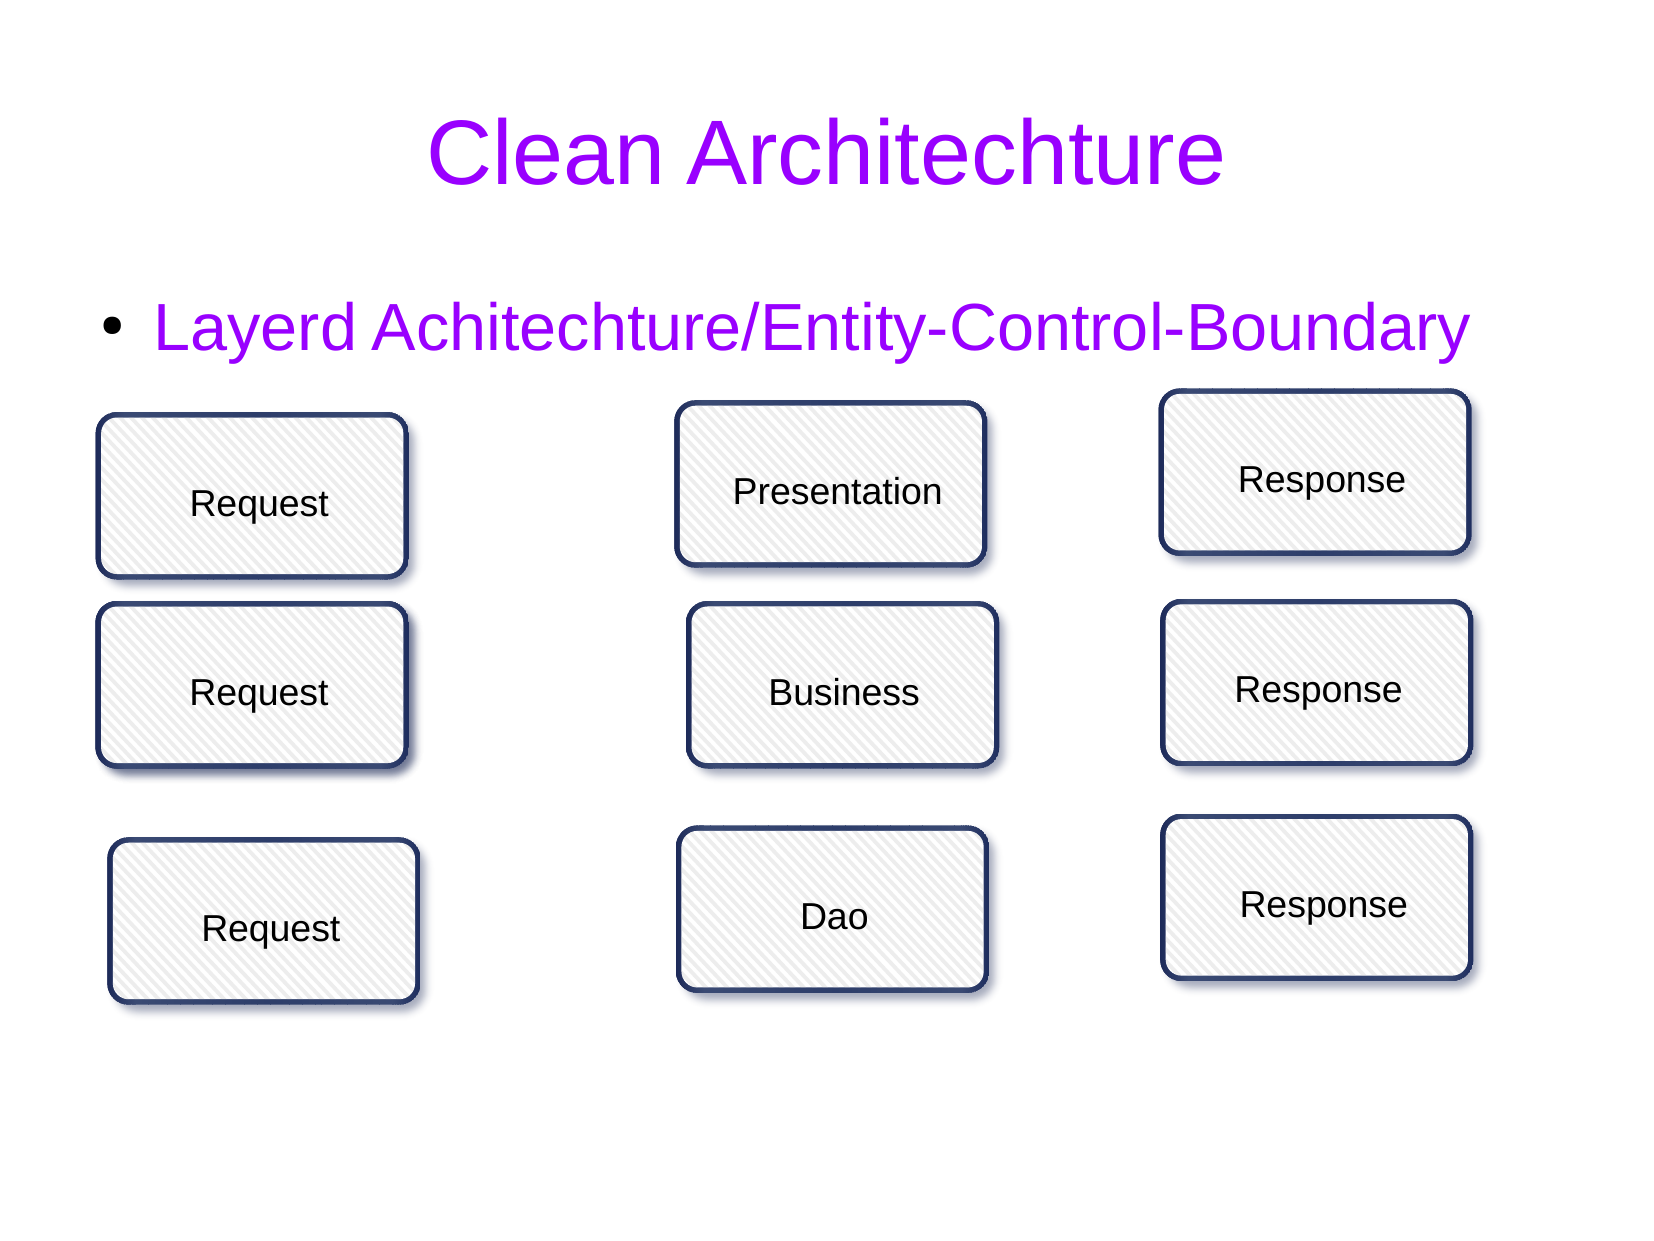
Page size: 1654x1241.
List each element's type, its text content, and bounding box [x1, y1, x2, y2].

picture [80, 401, 438, 794]
picture [92, 826, 449, 1030]
picture [659, 389, 1028, 794]
picture [1145, 803, 1502, 1007]
picture [1145, 588, 1502, 792]
list Layerd Achitechture/Entity-Control-Boundary [82, 290, 1571, 1010]
title Clean Architechture [82, 49, 1571, 257]
picture [661, 814, 1018, 1018]
picture [1143, 377, 1501, 581]
